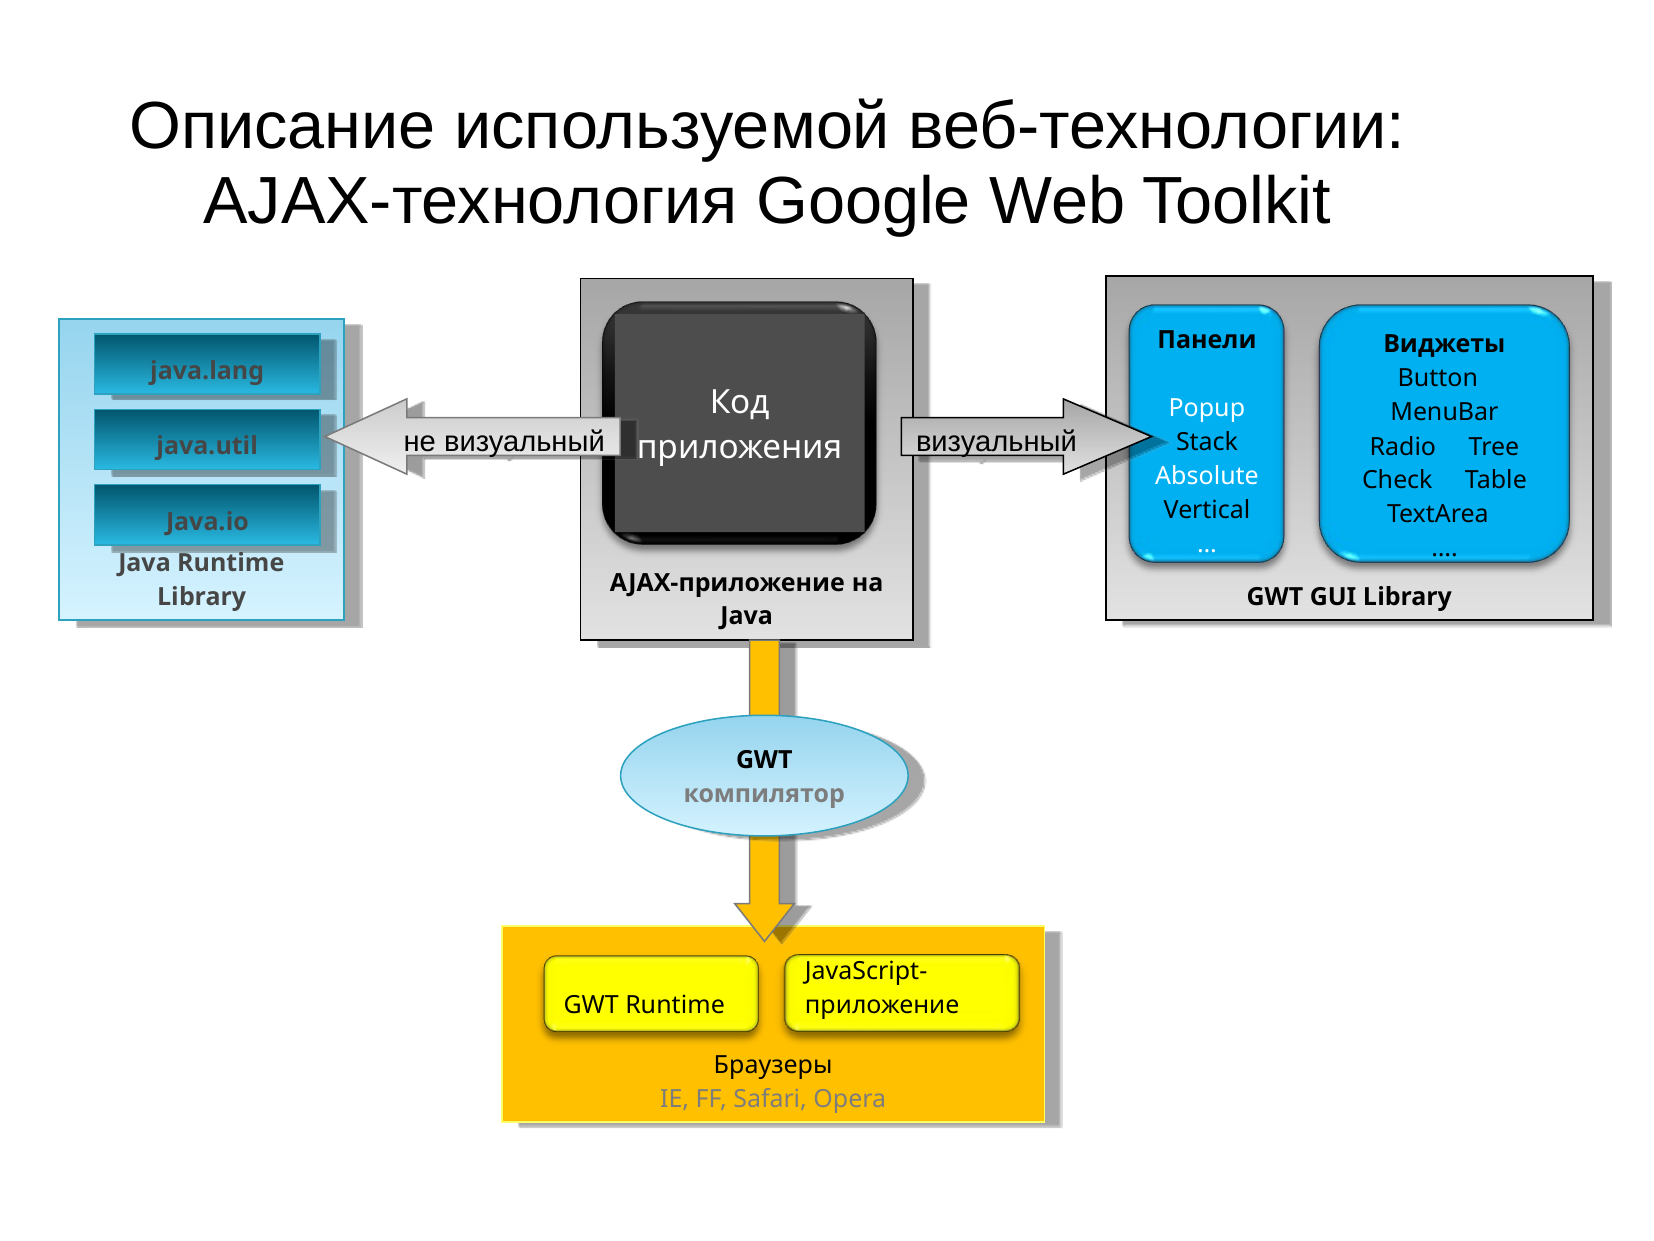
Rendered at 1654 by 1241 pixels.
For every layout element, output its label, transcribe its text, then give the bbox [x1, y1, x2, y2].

text_box Java.io [94, 484, 321, 546]
text_box java.lang [94, 334, 321, 395]
text_box [734, 836, 795, 942]
picture [590, 295, 889, 563]
text_box [749, 640, 780, 715]
text_box не визуальный [324, 398, 621, 475]
text_box GWT GUI Library [1105, 276, 1593, 621]
text_box Панели Popup Stack Absolute Vertical … [1137, 313, 1277, 555]
text_box GWT компилятор [620, 715, 909, 836]
text_box Java Runtime Library [59, 319, 344, 621]
text_box AJAX-приложение на Java [580, 278, 913, 640]
text_box java.util [94, 409, 321, 470]
text_box GWT Runtime [548, 960, 756, 1029]
picture [1306, 298, 1595, 581]
text_box Код приложения [614, 314, 865, 533]
text_box Браузеры IE, FF, Safari, Opera [501, 926, 1045, 1123]
text_box Виджеты Button MenuBar Radio Tree Check Table TextArea …. [1331, 318, 1558, 551]
text_box визуальный [901, 398, 1152, 475]
picture [531, 945, 1034, 1051]
text_box JavaScript- приложение [790, 960, 1016, 1029]
title Описание используемой веб-технологии: AJAX-технология Google Web Toolkit [59, 59, 1477, 267]
picture [1116, 298, 1297, 581]
